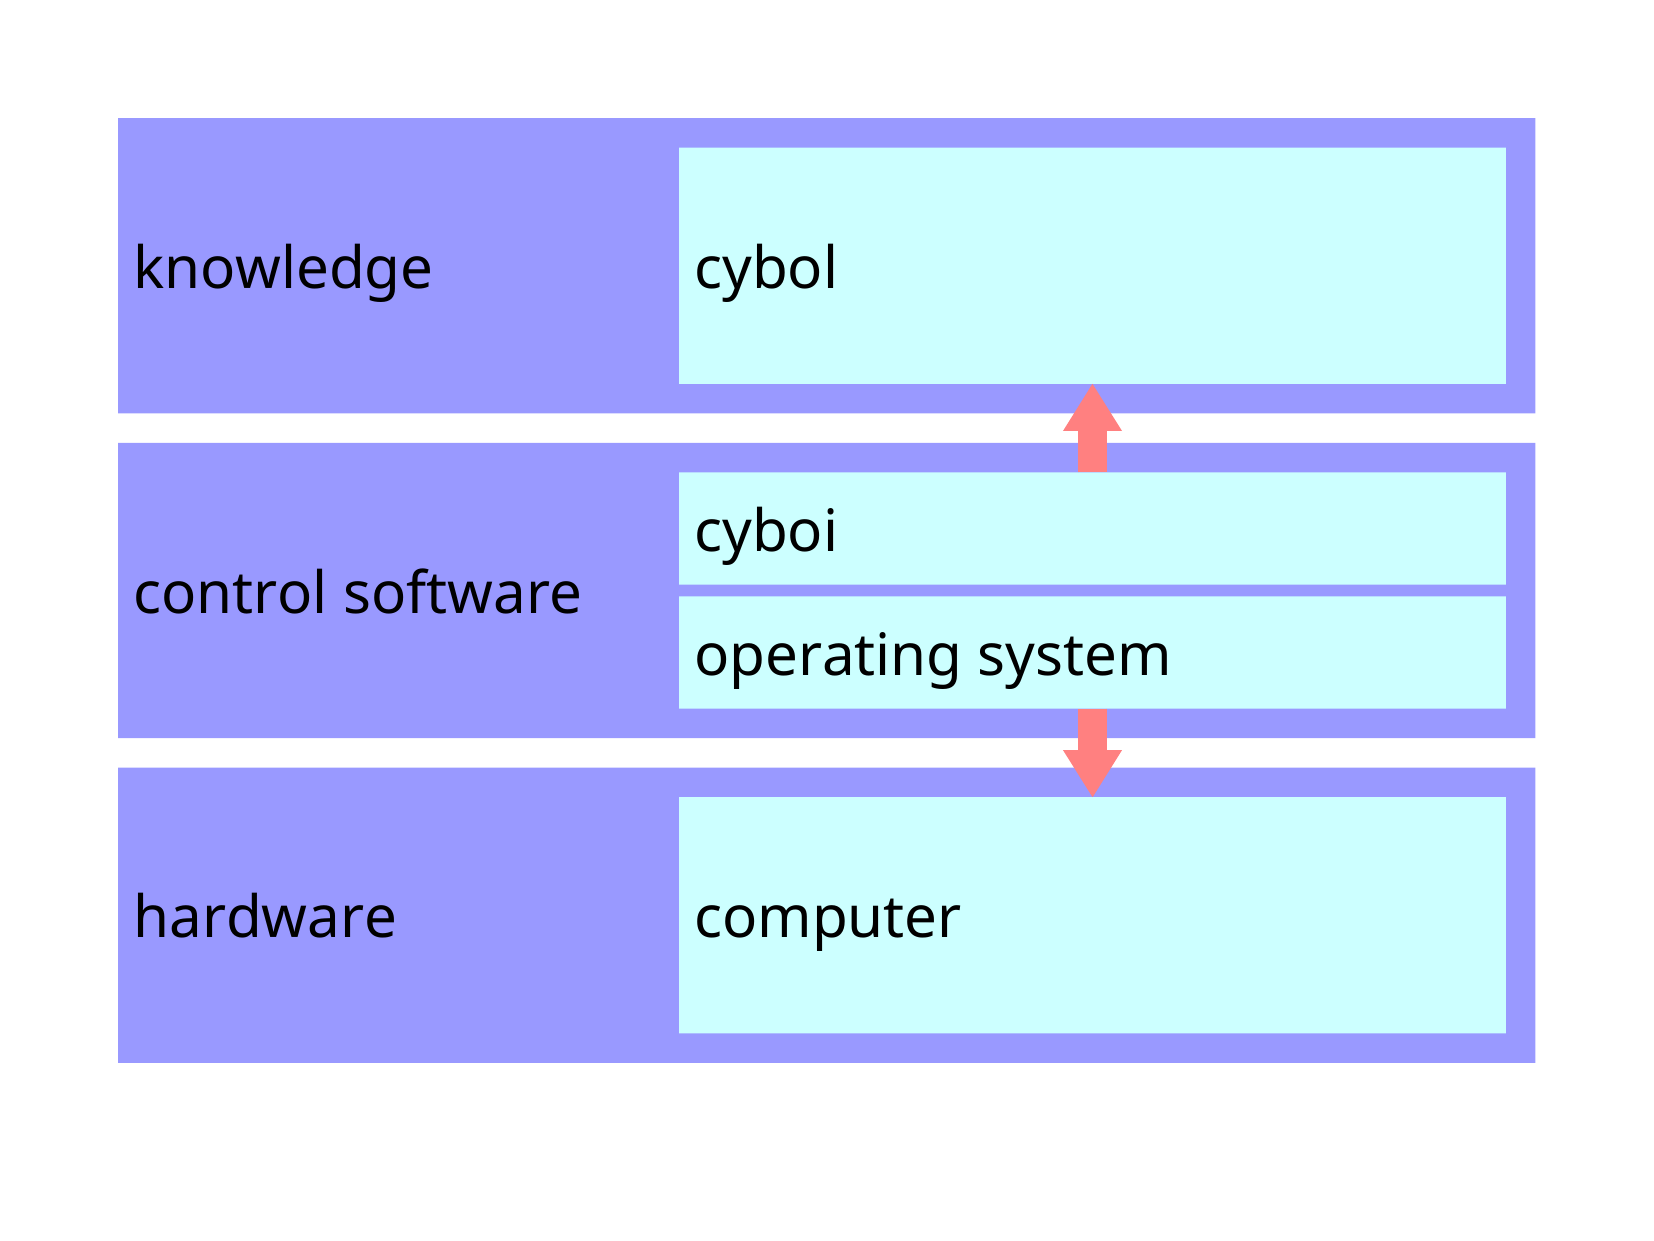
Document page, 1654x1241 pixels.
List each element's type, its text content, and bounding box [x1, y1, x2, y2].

text_box control software [118, 442, 1536, 739]
text_box hardware [118, 767, 1536, 1063]
text_box cybol [679, 147, 1506, 384]
text_box computer [679, 797, 1506, 1034]
text_box operating system [679, 596, 1506, 709]
text_box knowledge [118, 118, 1536, 414]
text_box cyboi [679, 472, 1506, 585]
